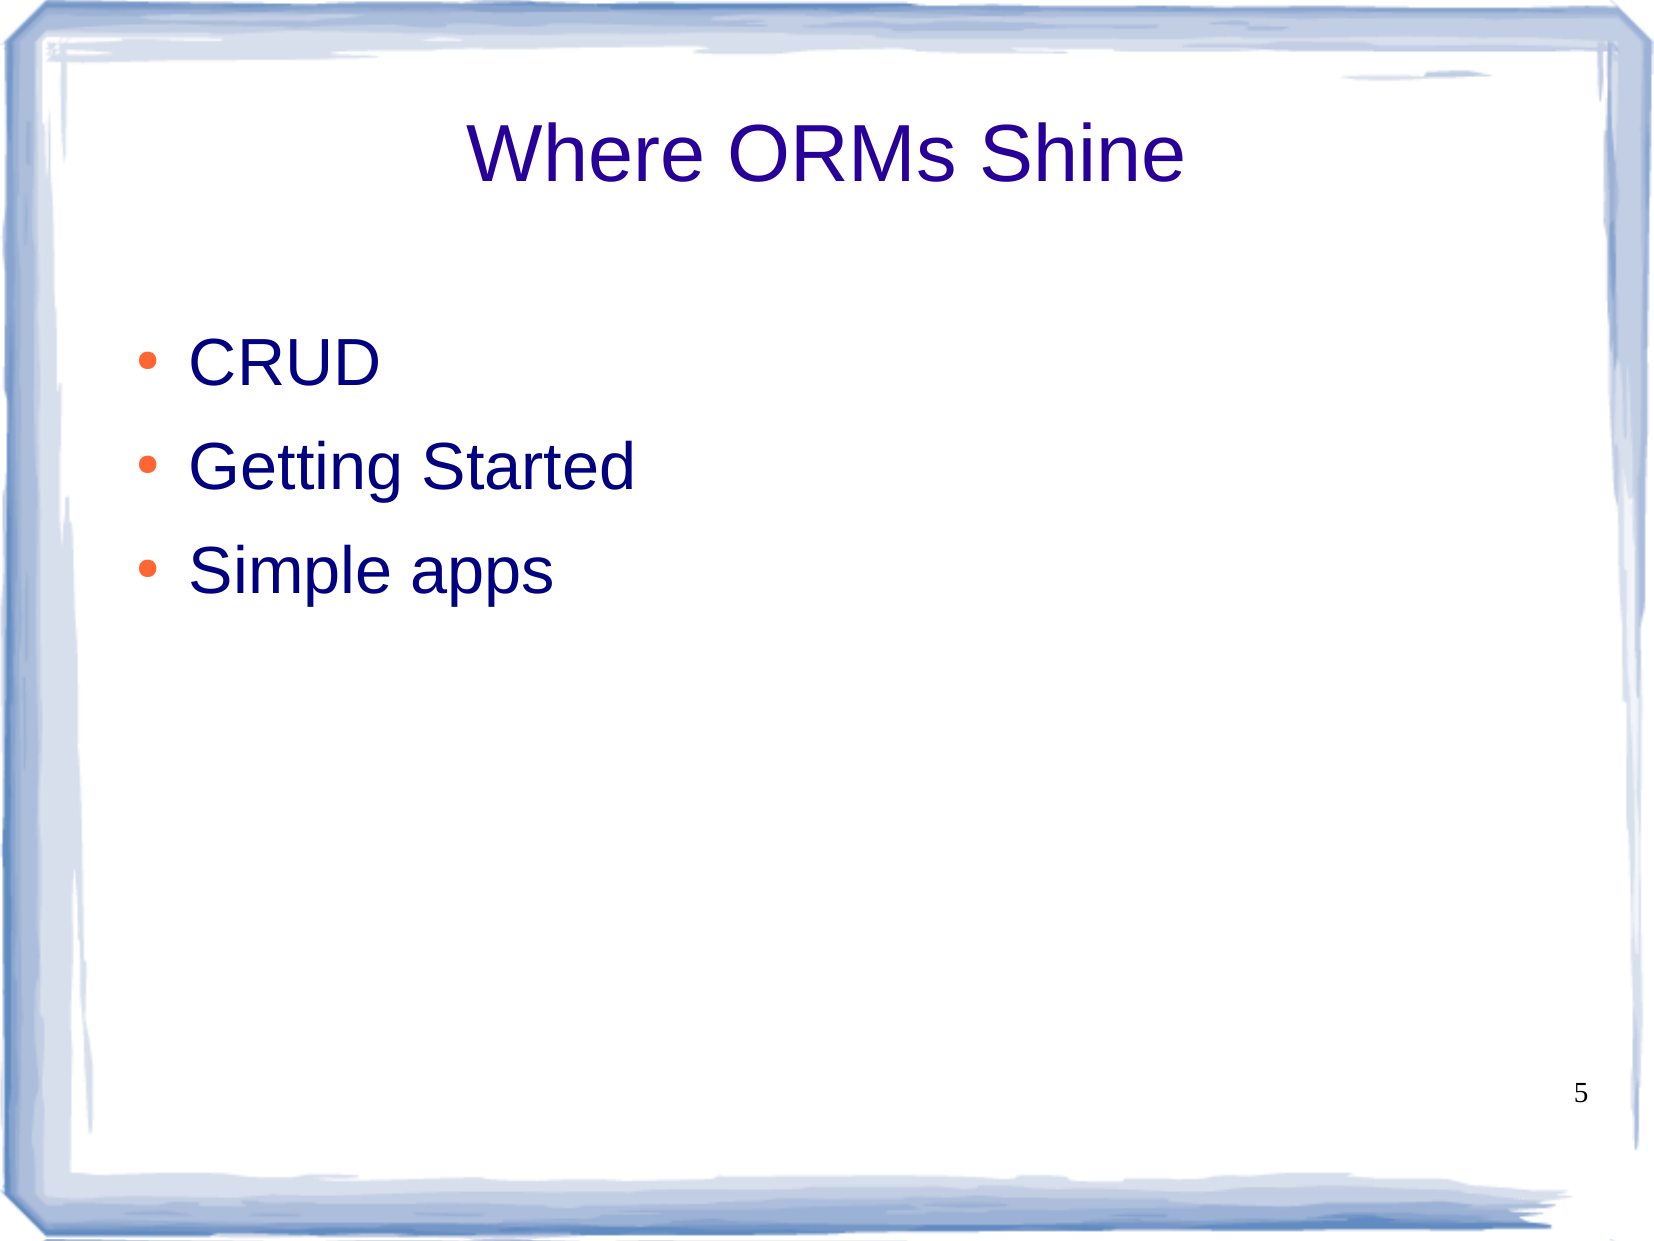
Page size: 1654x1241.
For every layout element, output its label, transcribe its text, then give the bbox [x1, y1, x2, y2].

title Where ORMs Shine [82, 49, 1571, 257]
picture [0, 0, 1654, 1241]
list CRUD Getting Started Simple apps [118, 324, 1571, 1004]
